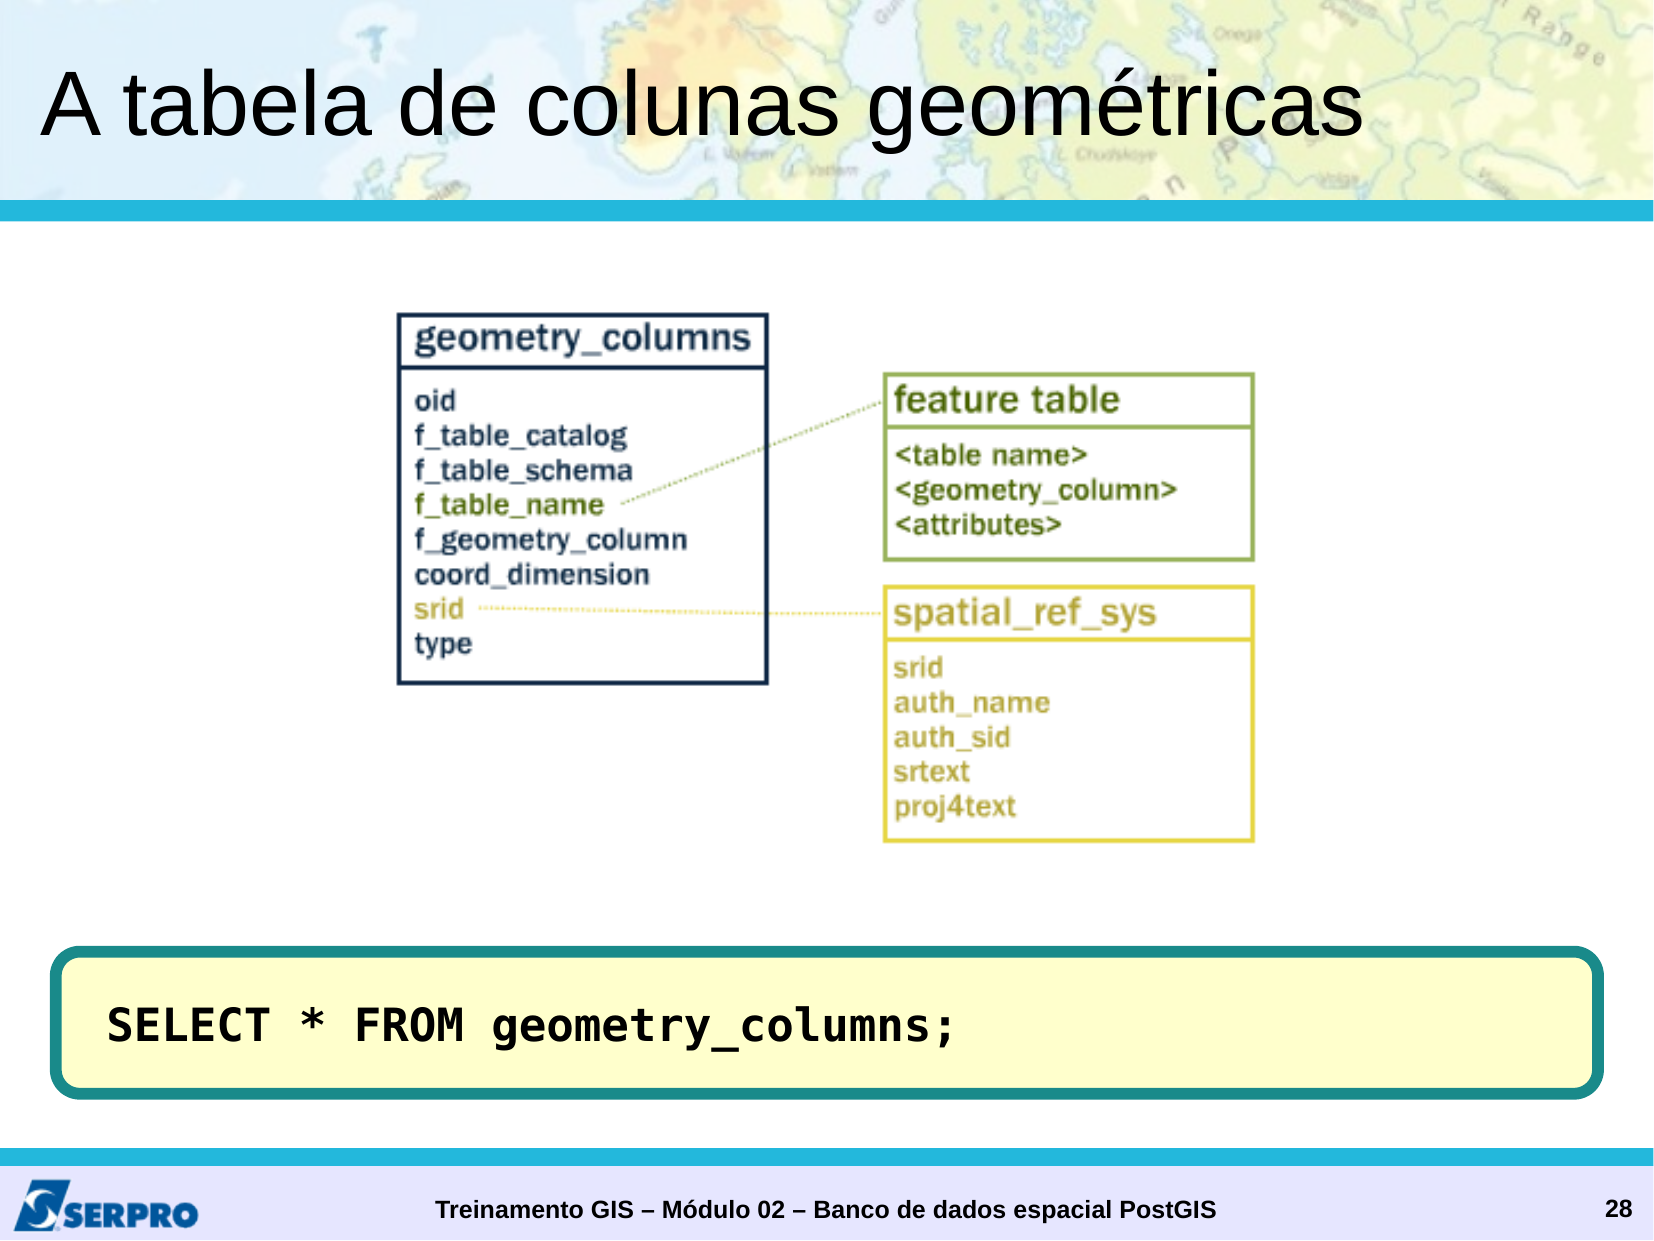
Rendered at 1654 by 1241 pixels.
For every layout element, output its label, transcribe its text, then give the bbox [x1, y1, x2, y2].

picture [386, 302, 1267, 855]
text_box [55, 951, 1599, 1094]
title A tabela de colunas geométricas [40, 49, 1614, 159]
text_box SELECT * FROM geometry_columns; [91, 991, 1563, 1060]
picture [10, 1177, 201, 1235]
